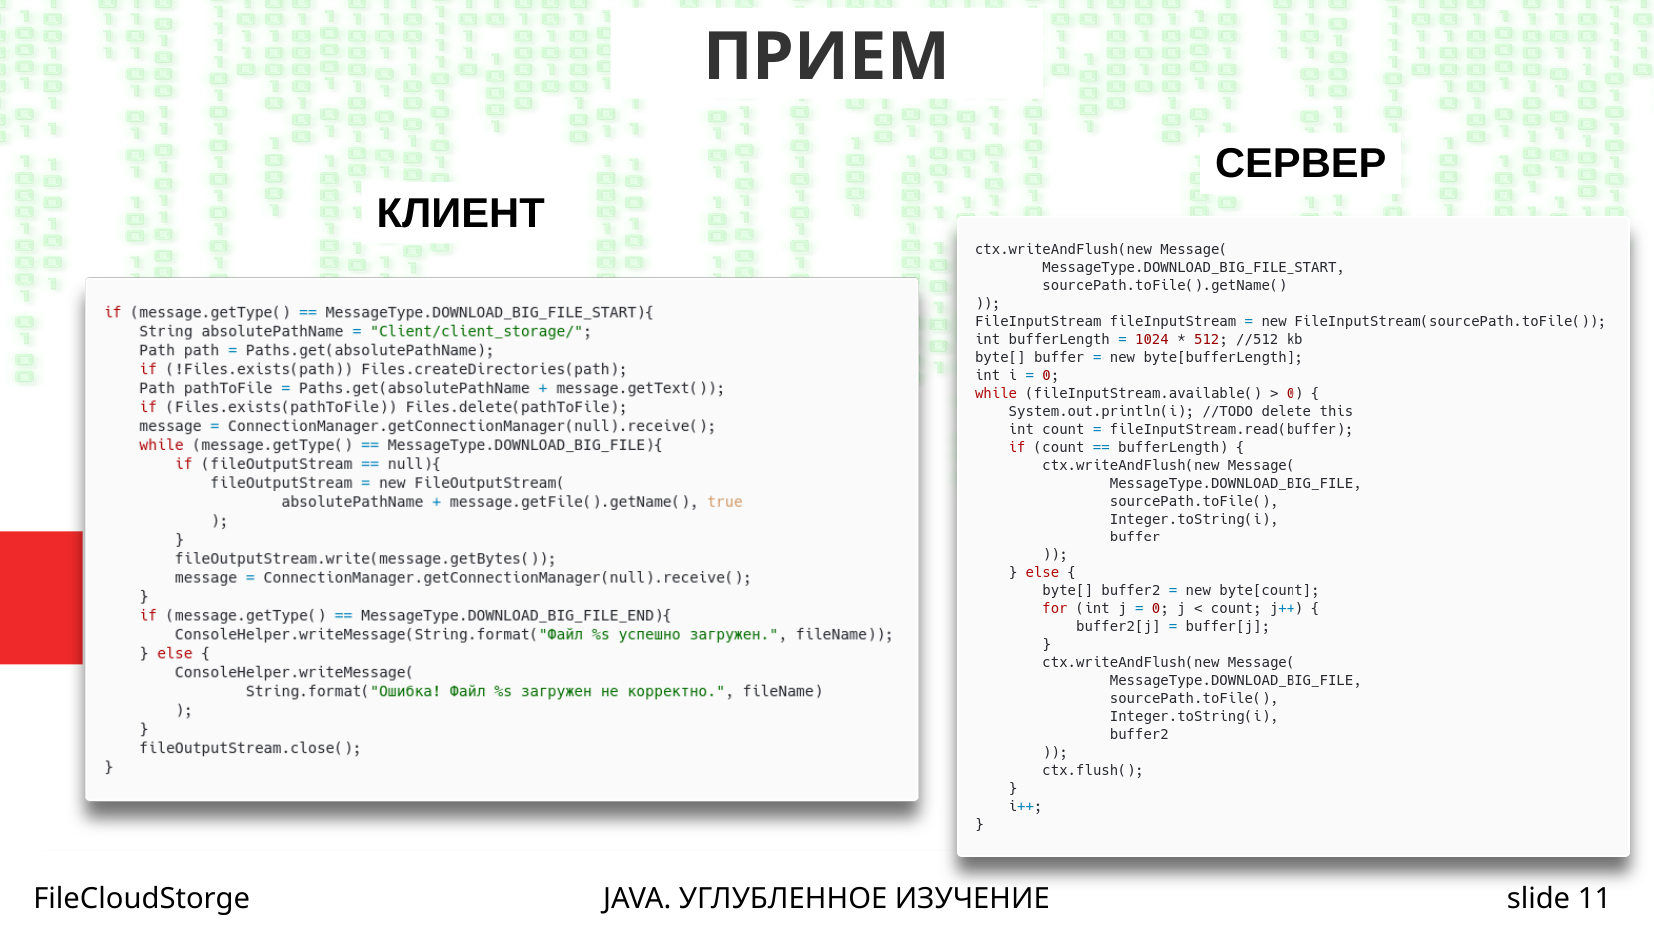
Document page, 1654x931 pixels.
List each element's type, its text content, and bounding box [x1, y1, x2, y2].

text_box FileCloudStorge [0, 876, 284, 917]
picture [0, 0, 1654, 903]
text_box КЛИЕНТ [361, 182, 560, 229]
text_box СЕРВЕР [1200, 132, 1402, 170]
title ПРИЕМ [610, 14, 1044, 92]
text_box JAVA. УГЛУБЛЕННОЕ ИЗУЧЕНИЕ [546, 851, 1108, 931]
text_box slide 11 [1464, 903, 1654, 917]
